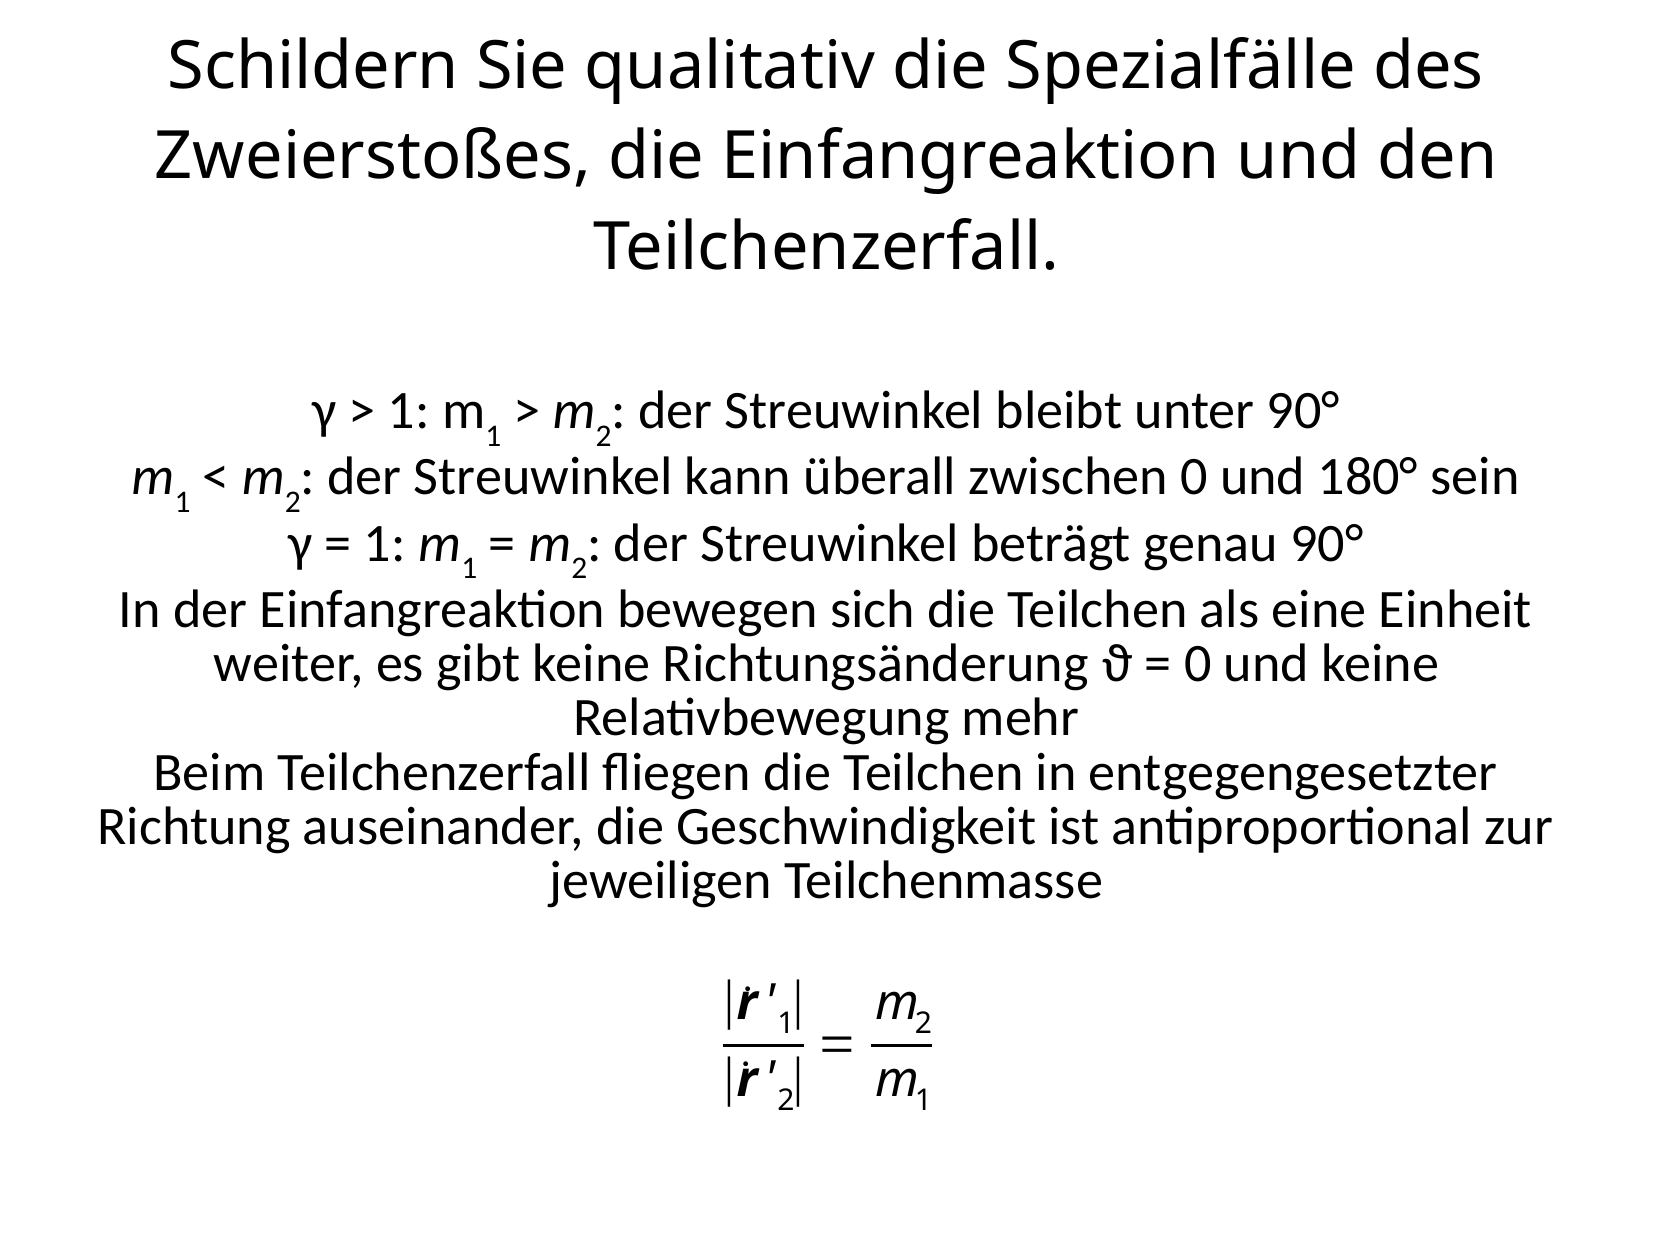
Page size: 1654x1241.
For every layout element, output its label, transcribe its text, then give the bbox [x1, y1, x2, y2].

subtitle γ > 1: m1 > m2: der Streuwinkel bleibt unter 90° m1 < m2: der Streuwinkel kann überall zwischen 0 und 180° sein γ = 1: m1 = m2: der Streuwinkel beträgt genau 90° In der Einfangreaktion bewegen sich die Teilchen als eine Einheit weiter, es gibt keine Richtungsänderung ϑ = 0 und keine Relativbewegung mehr Beim Teilchenzerfall fliegen die Teilchen in entgegengesetzter Richtung auseinander, die Geschwindigkeit ist antiproportional zur jeweiligen Teilchenmasse [82, 290, 1571, 1010]
title Schildern Sie qualitativ die Spezialfälle des Zweierstoßes, die Einfangreaktion und den Teilchenzerfall. [82, 19, 1571, 287]
chart [713, 972, 941, 1118]
